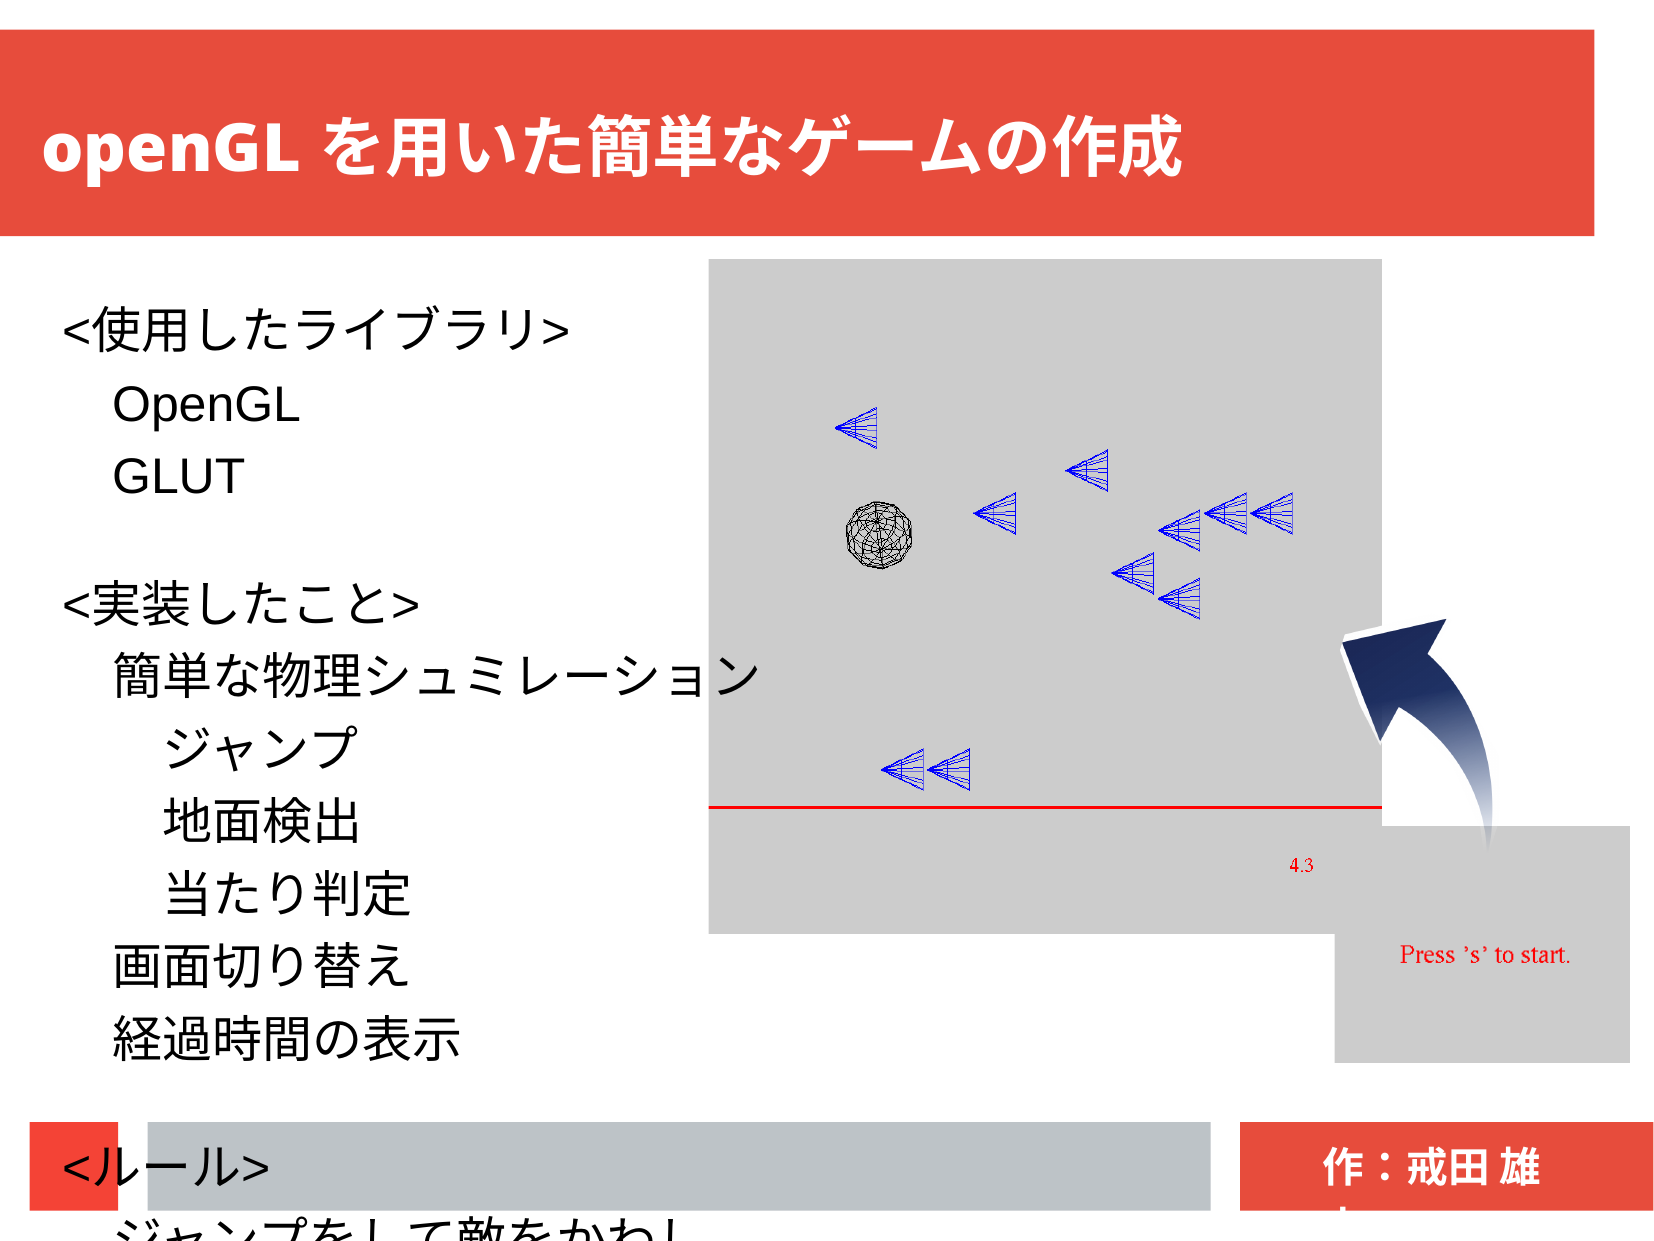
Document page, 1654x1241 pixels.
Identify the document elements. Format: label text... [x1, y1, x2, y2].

title 作：戒田 雄士 [1322, 1133, 1583, 1193]
text_box <使用したライブラリ> OpenGL GLUT <実装したこと> 簡単な物理シュミレーション ジャンプ 地面検出 当たり判定 画面切り替え 経過時間の表示 <ルール> ジャンプをして敵をかわし、３０秒間耐え抜けば勝ち [47, 283, 815, 1153]
picture [708, 259, 1630, 1063]
title openGLを用いた簡単なゲームの作成 [41, 94, 1441, 189]
